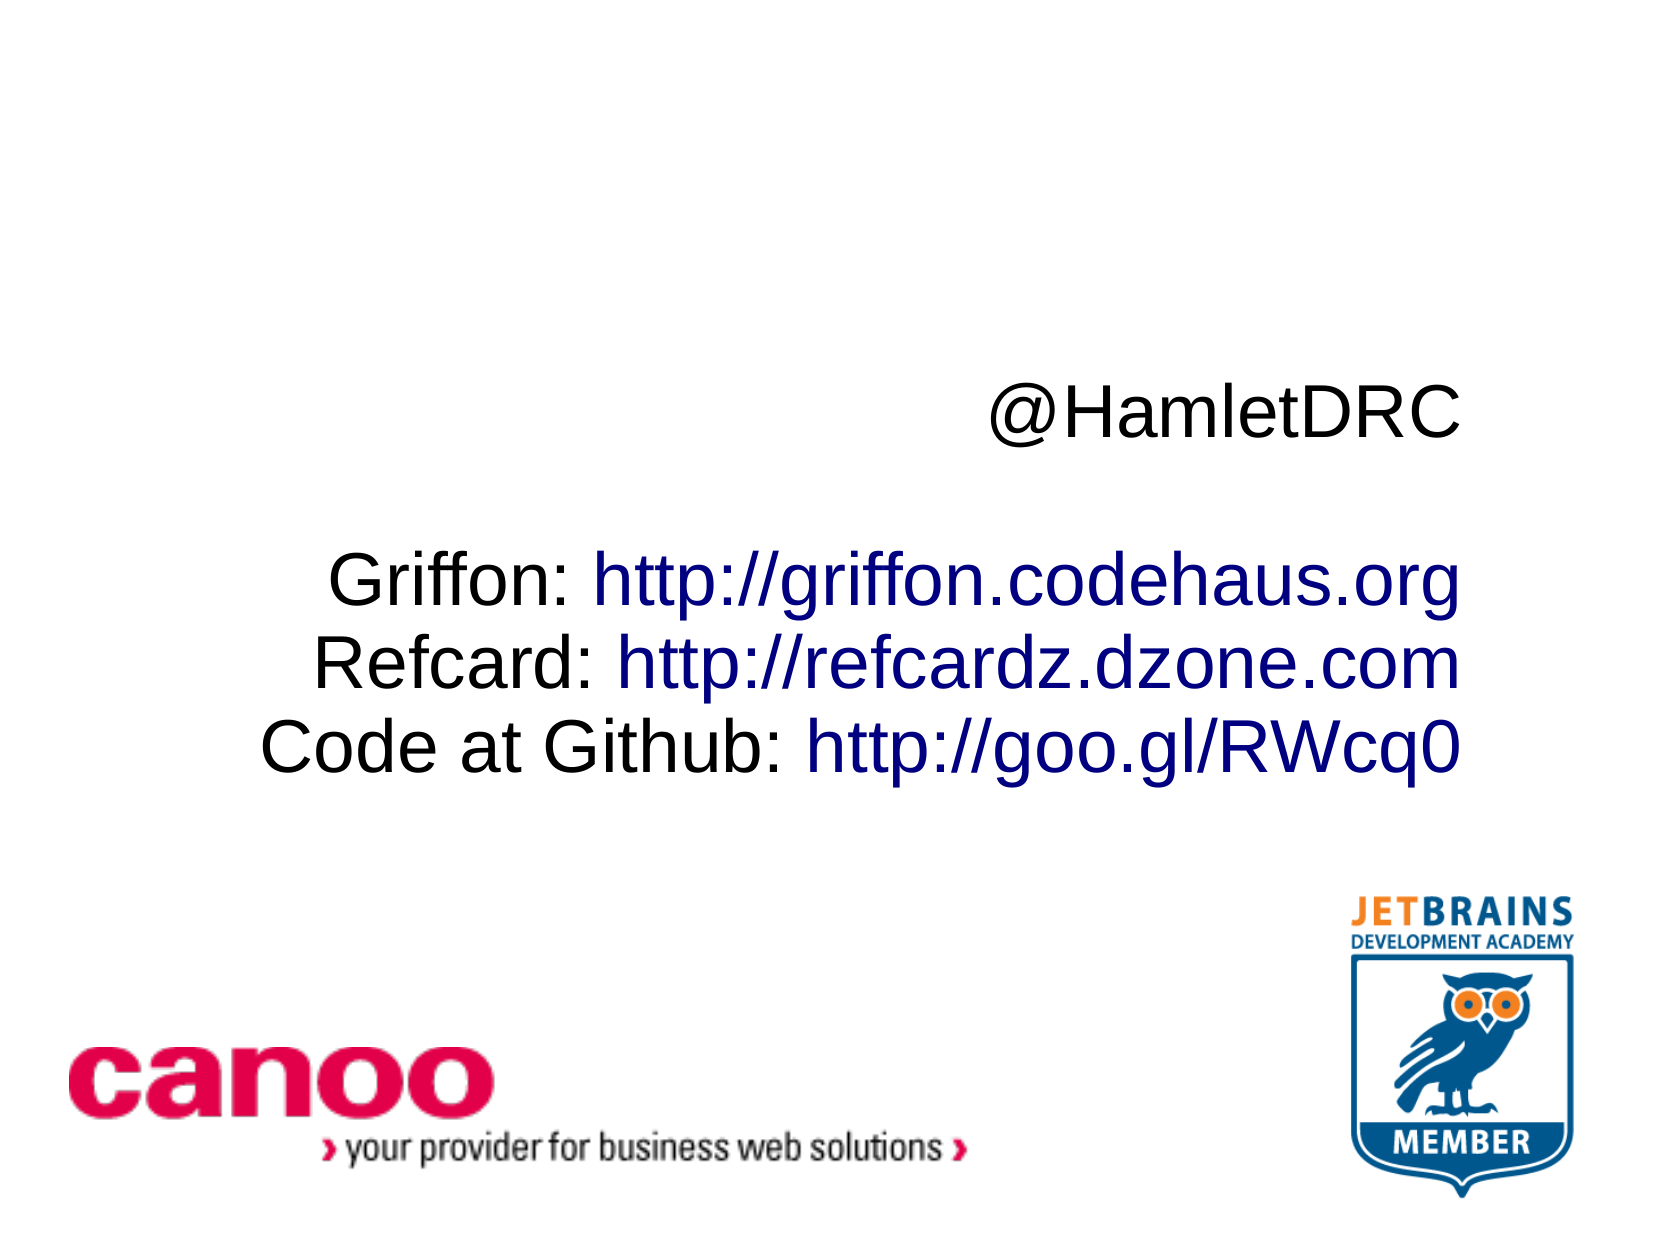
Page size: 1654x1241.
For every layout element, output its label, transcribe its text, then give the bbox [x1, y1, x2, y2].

picture [1350, 895, 1575, 1201]
picture [69, 1047, 970, 1177]
subtitle @HamletDRC Griffon: http://griffon.codehaus.org Refcard: http://refcardz.dzone.com Code at Github: http://goo.gl/RWcq0 [82, 56, 1463, 1102]
